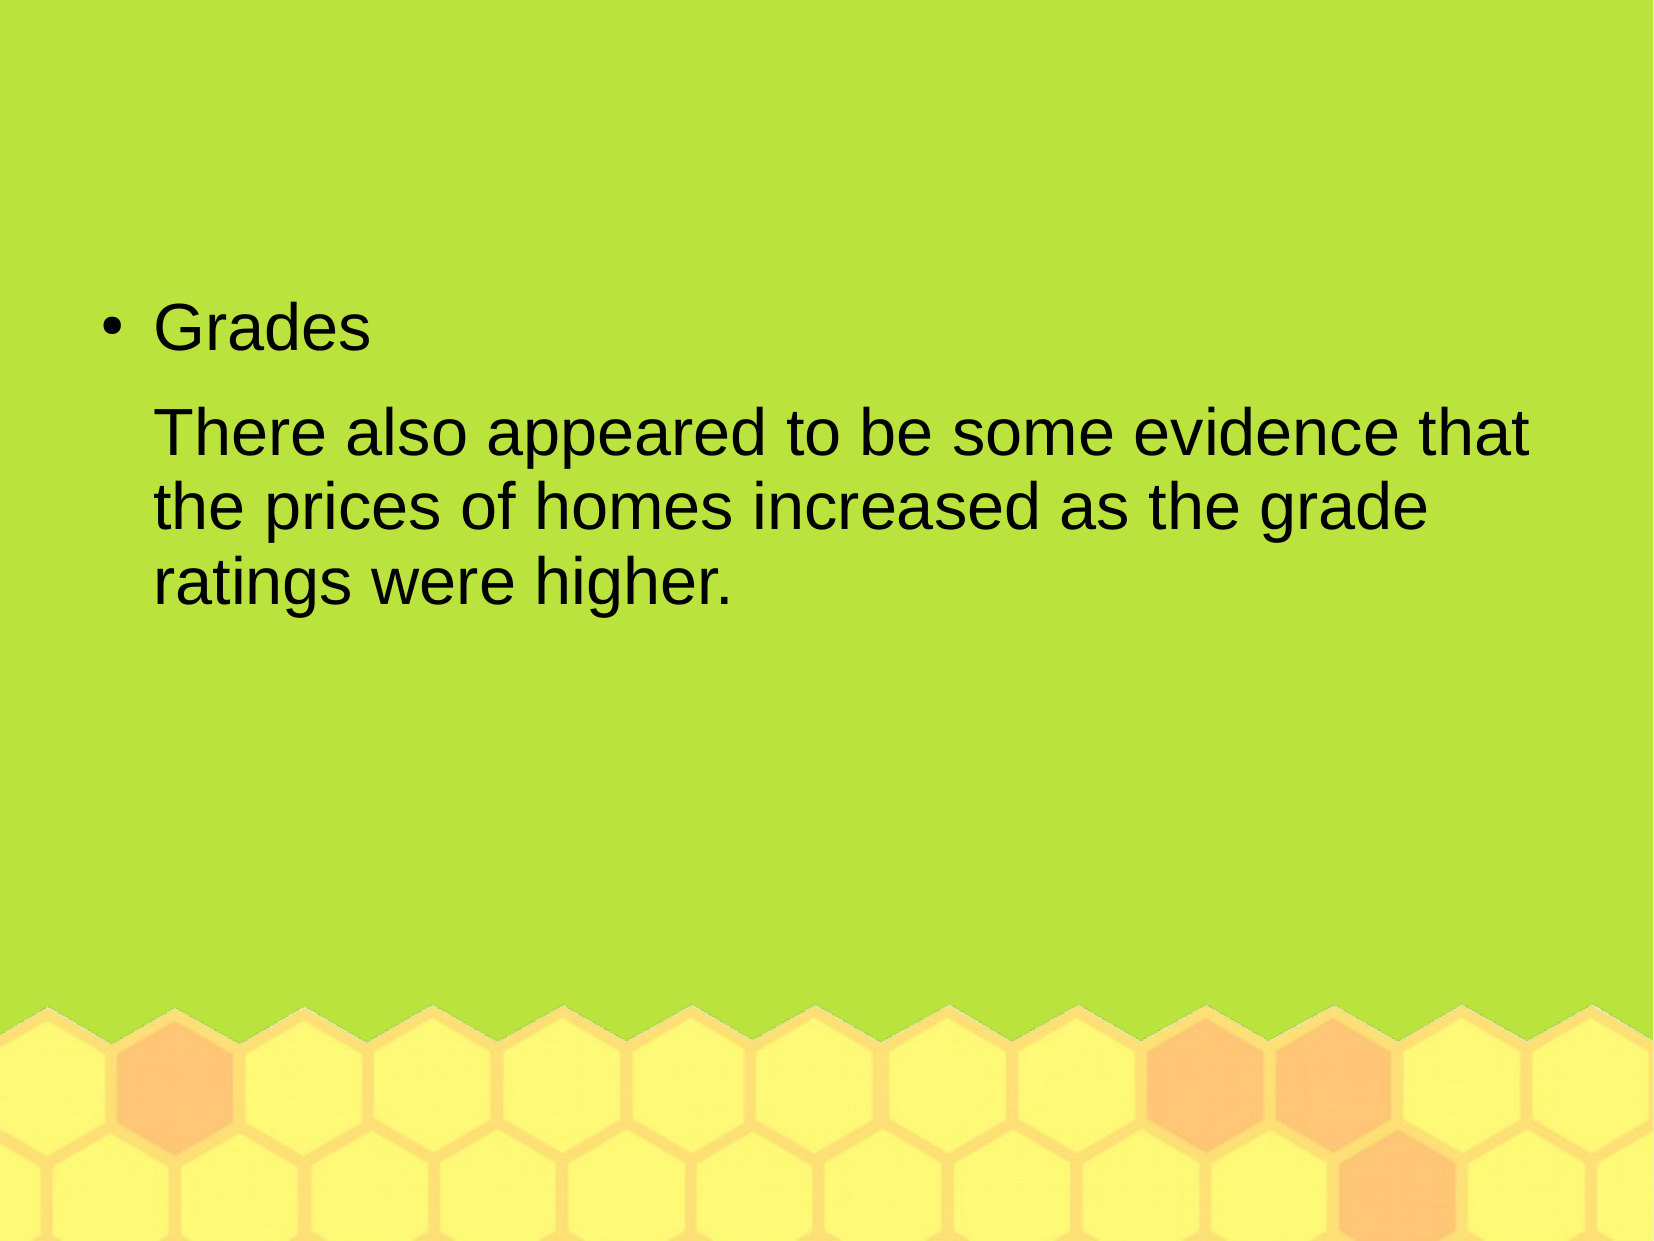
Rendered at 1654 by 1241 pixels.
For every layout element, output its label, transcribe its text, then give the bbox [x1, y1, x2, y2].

list Grades There also appeared to be some evidence that the prices of homes increased as the grade ratings were higher. [82, 290, 1571, 1010]
picture [0, 1001, 1654, 1241]
